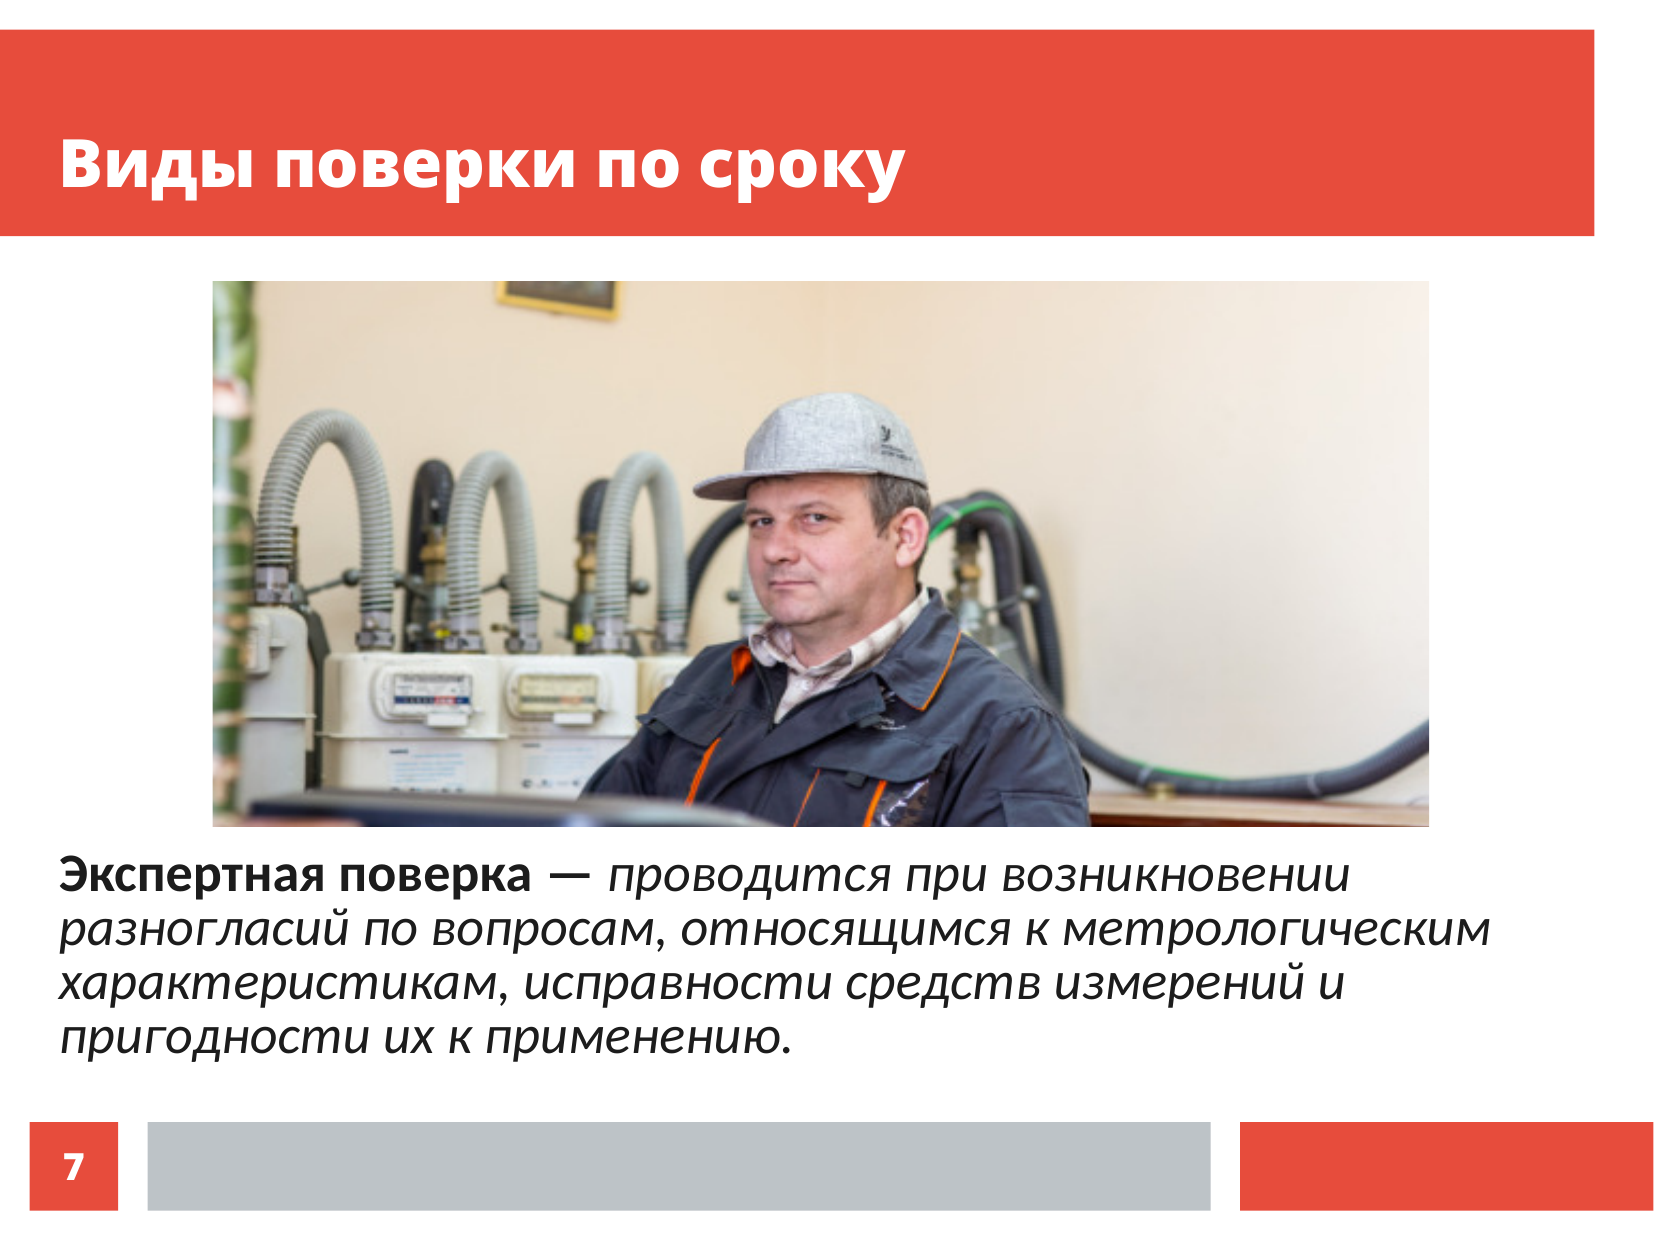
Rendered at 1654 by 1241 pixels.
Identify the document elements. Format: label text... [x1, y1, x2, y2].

list Экспертная поверка — проводится при возникновении разногласий по вопросам, относящимся к метрологическим характеристикам, исправности средств измерений и пригодности их к применению. [59, 850, 1565, 1093]
picture [212, 281, 1430, 827]
title Виды поверки по сроку [59, 59, 1595, 207]
